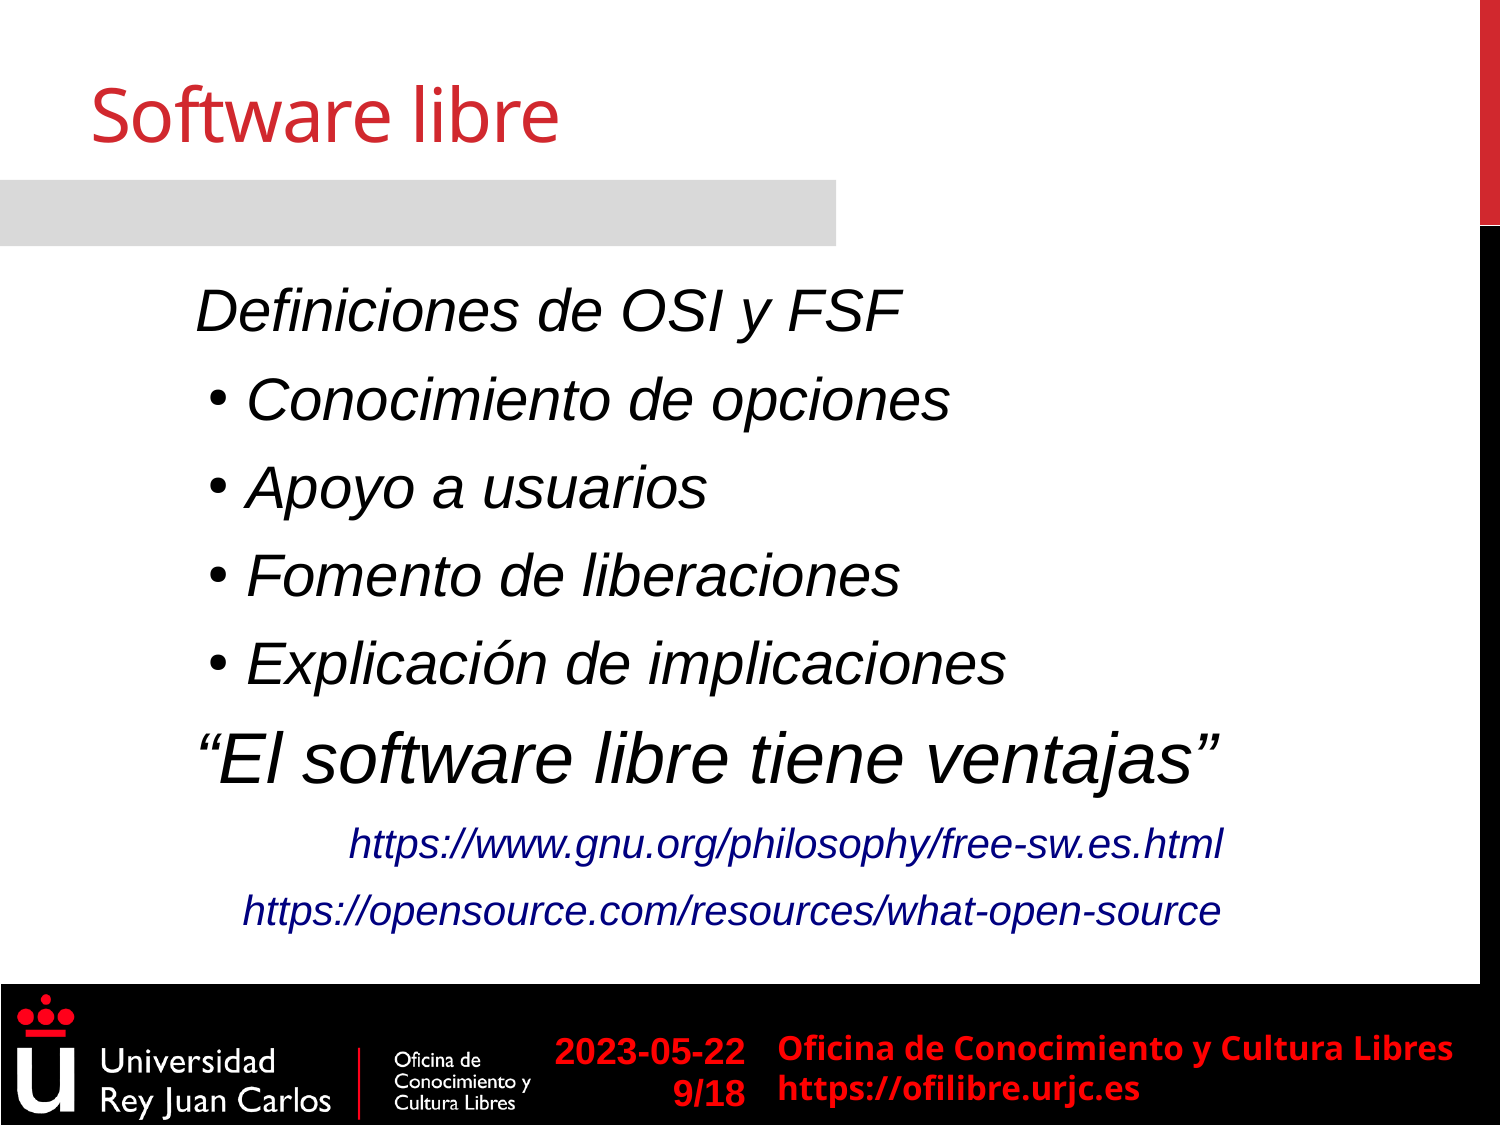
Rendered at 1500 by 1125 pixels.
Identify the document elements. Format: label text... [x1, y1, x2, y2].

title [75, 15, 1425, 172]
text_box Software libre [0, 24, 1326, 172]
list Definiciones de OSI y FSF Conocimiento de opciones Apoyo a usuarios Fomento de liberaciones Explicación de implicaciones “El software libre tiene ventajas” https://www.gnu.org/philosophy/free-sw.es.html https://opensource.com/resources/what-open-source [180, 270, 1276, 961]
picture [17, 994, 531, 1120]
